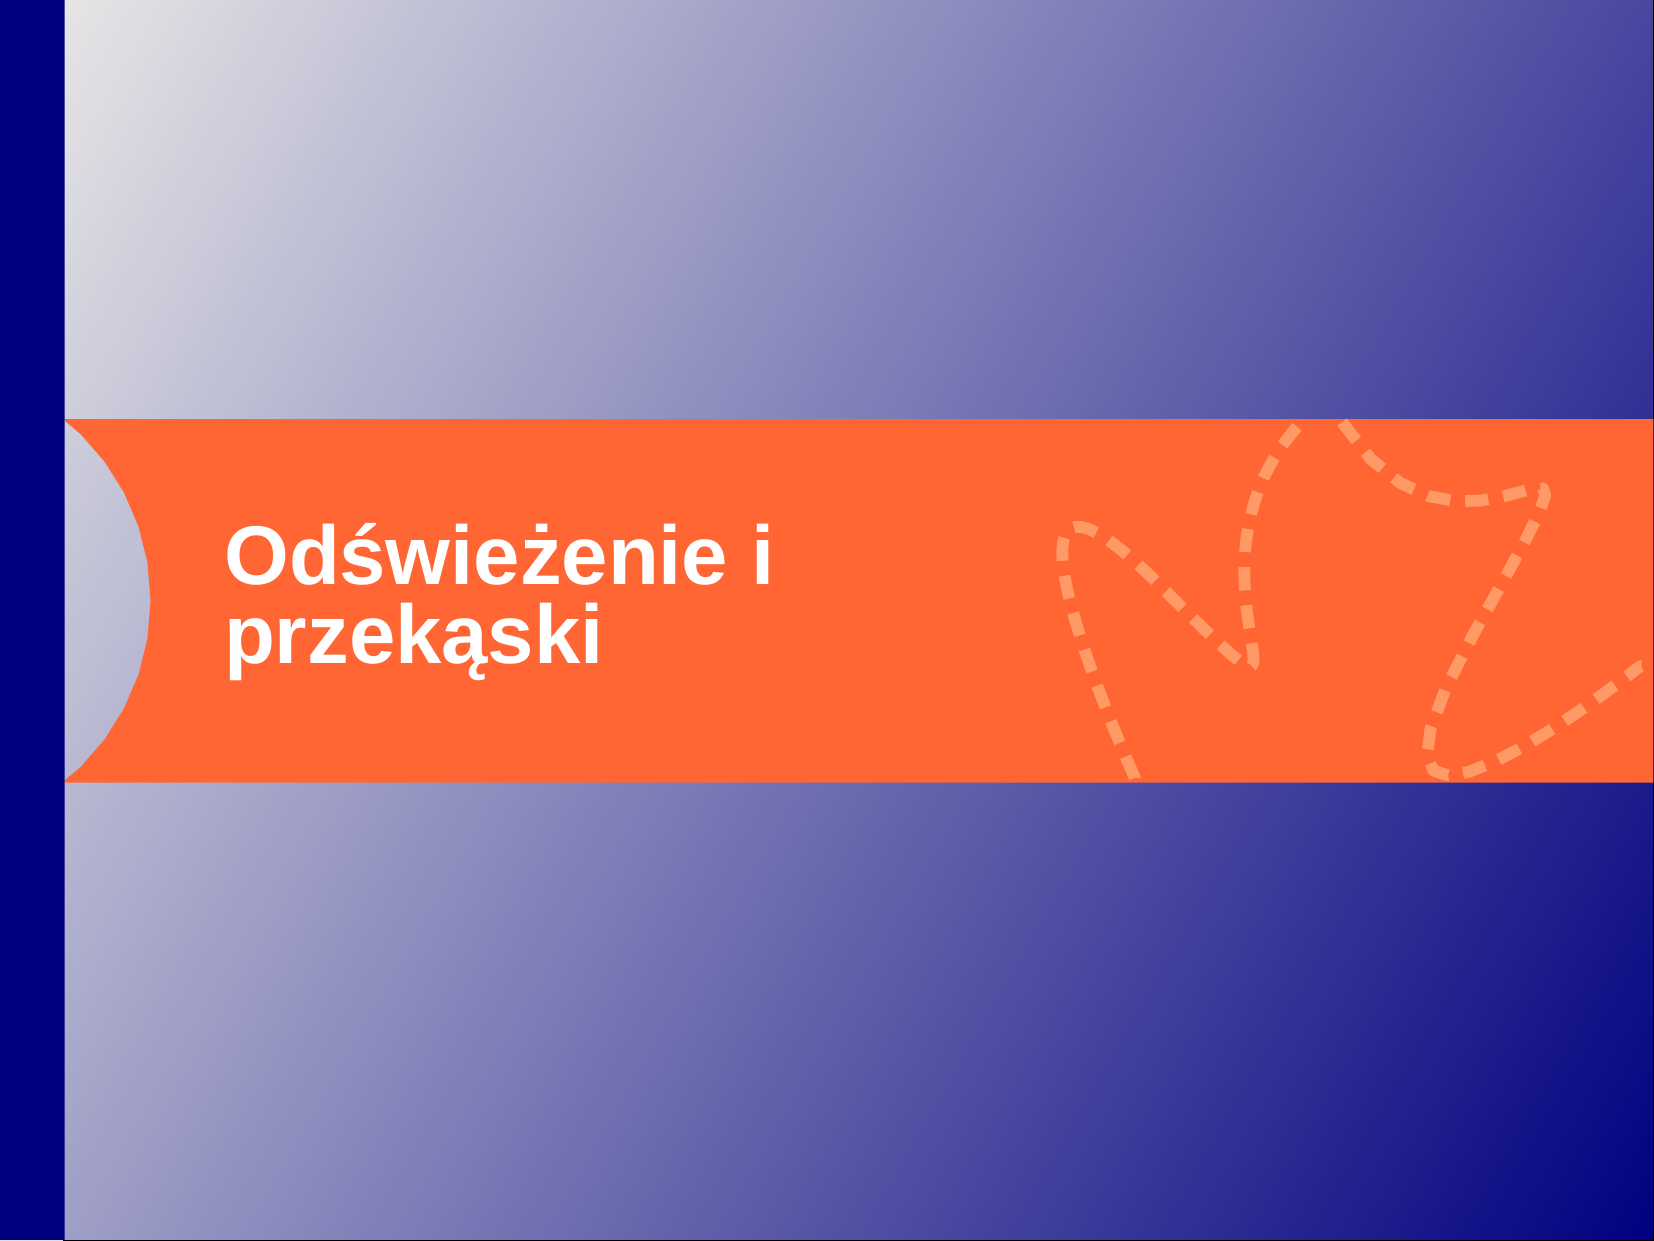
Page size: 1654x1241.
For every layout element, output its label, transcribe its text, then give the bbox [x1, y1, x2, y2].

title Odświeżenie i przekąski [224, 497, 1093, 704]
